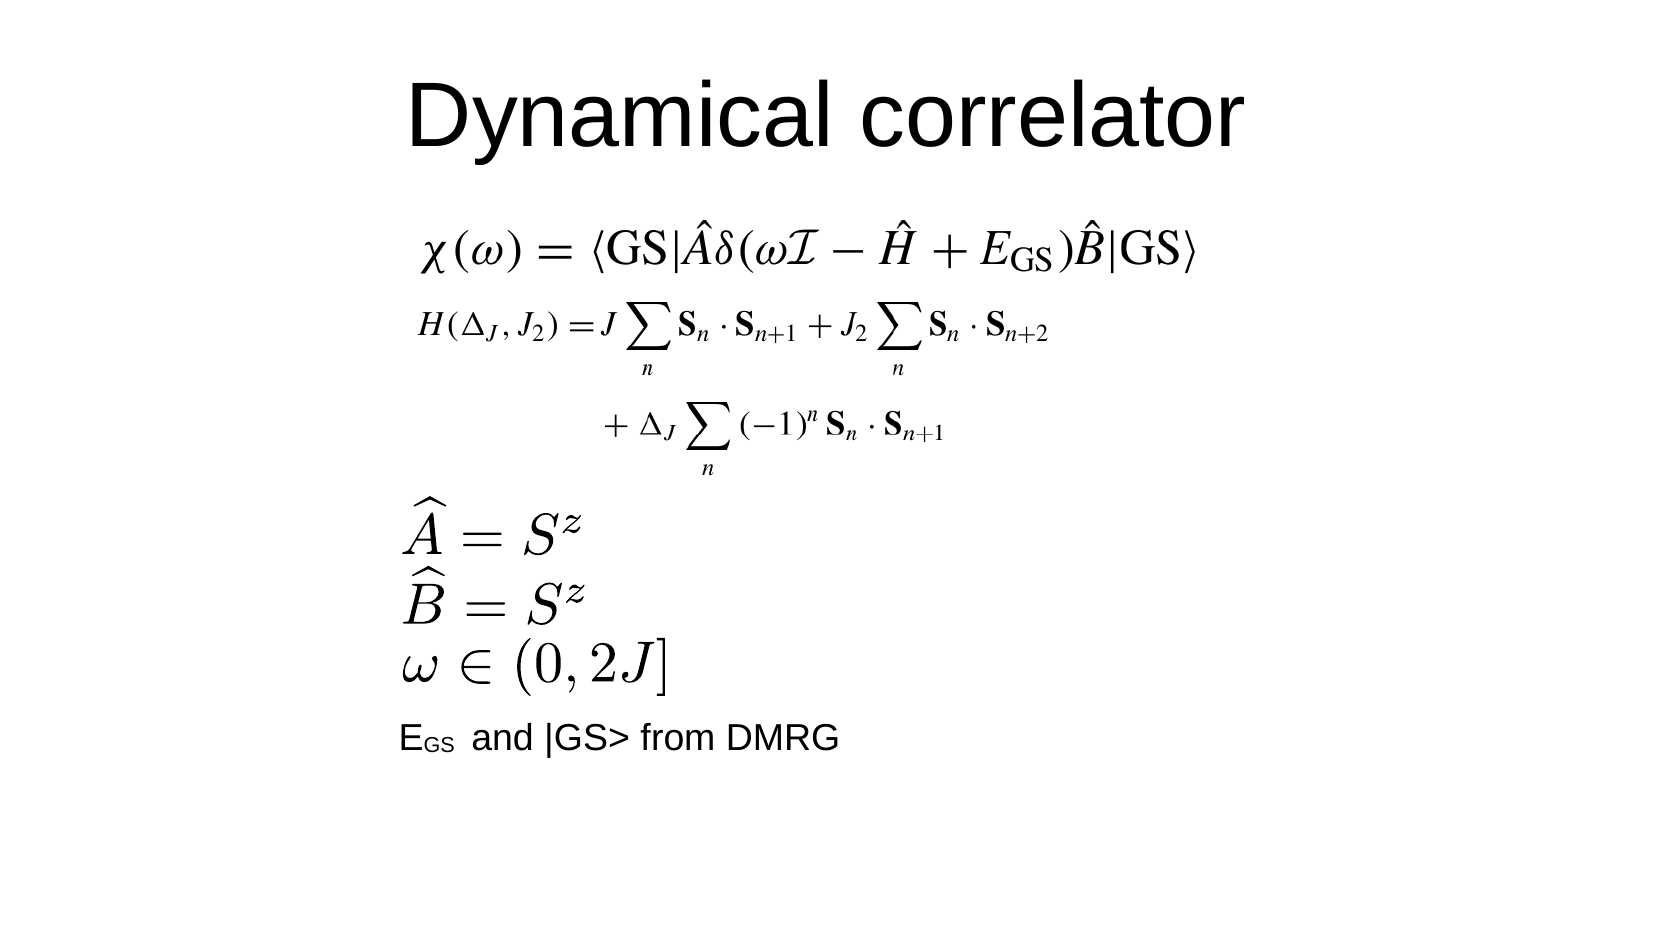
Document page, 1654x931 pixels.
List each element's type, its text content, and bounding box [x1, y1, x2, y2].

picture [400, 635, 668, 699]
title Dynamical correlator [82, 37, 1571, 193]
picture [407, 215, 1211, 296]
picture [400, 496, 585, 625]
text_box EGS and |GS> from DMRG [383, 708, 1241, 768]
picture [401, 301, 1058, 479]
